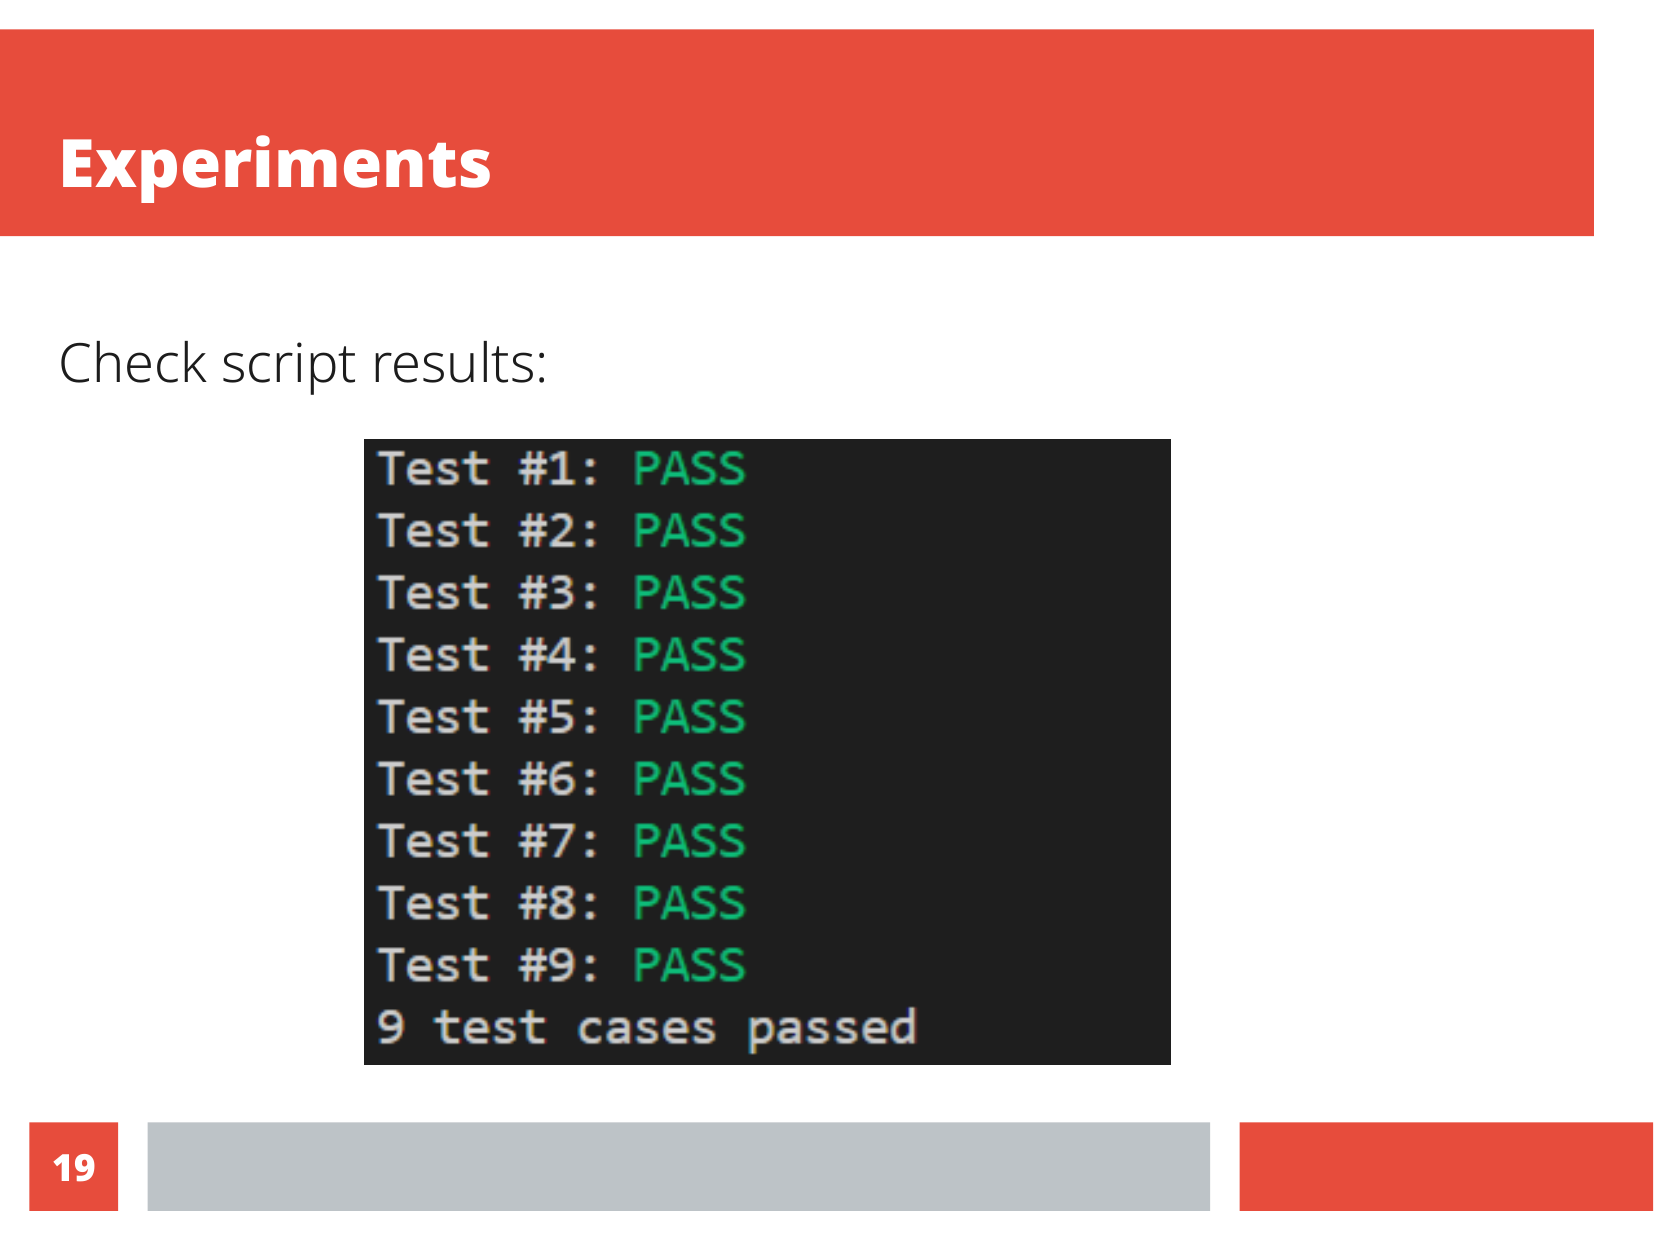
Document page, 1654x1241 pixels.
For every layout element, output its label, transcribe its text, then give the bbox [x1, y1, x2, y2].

subtitle Check script results: [58, 324, 1565, 1093]
picture [364, 439, 1171, 1066]
title Experiments [58, 59, 1594, 207]
